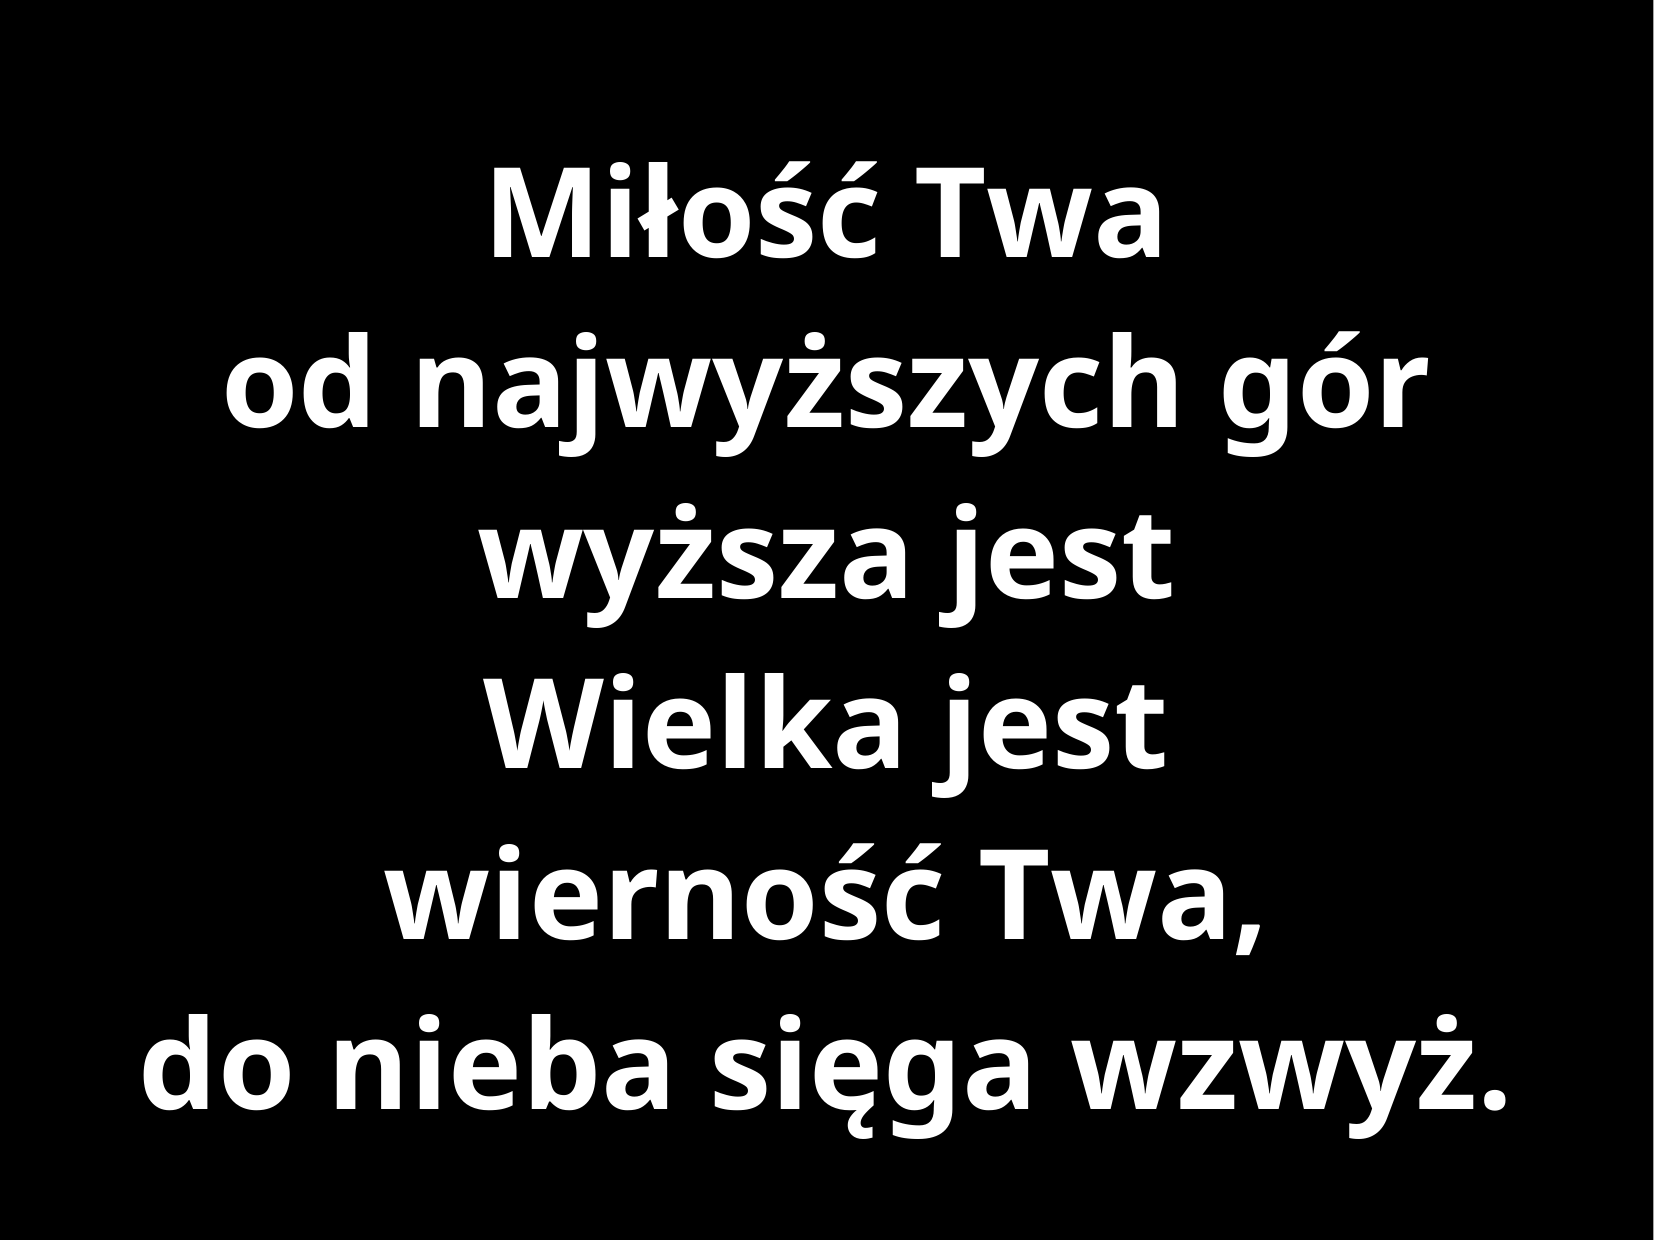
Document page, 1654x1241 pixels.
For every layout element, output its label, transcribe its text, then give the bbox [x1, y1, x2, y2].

title Miłość Twa od najwyższych gór wyższa jest Wielka jest wierność Twa, do nieba sięga wzwyż. [0, 0, 1654, 1241]
